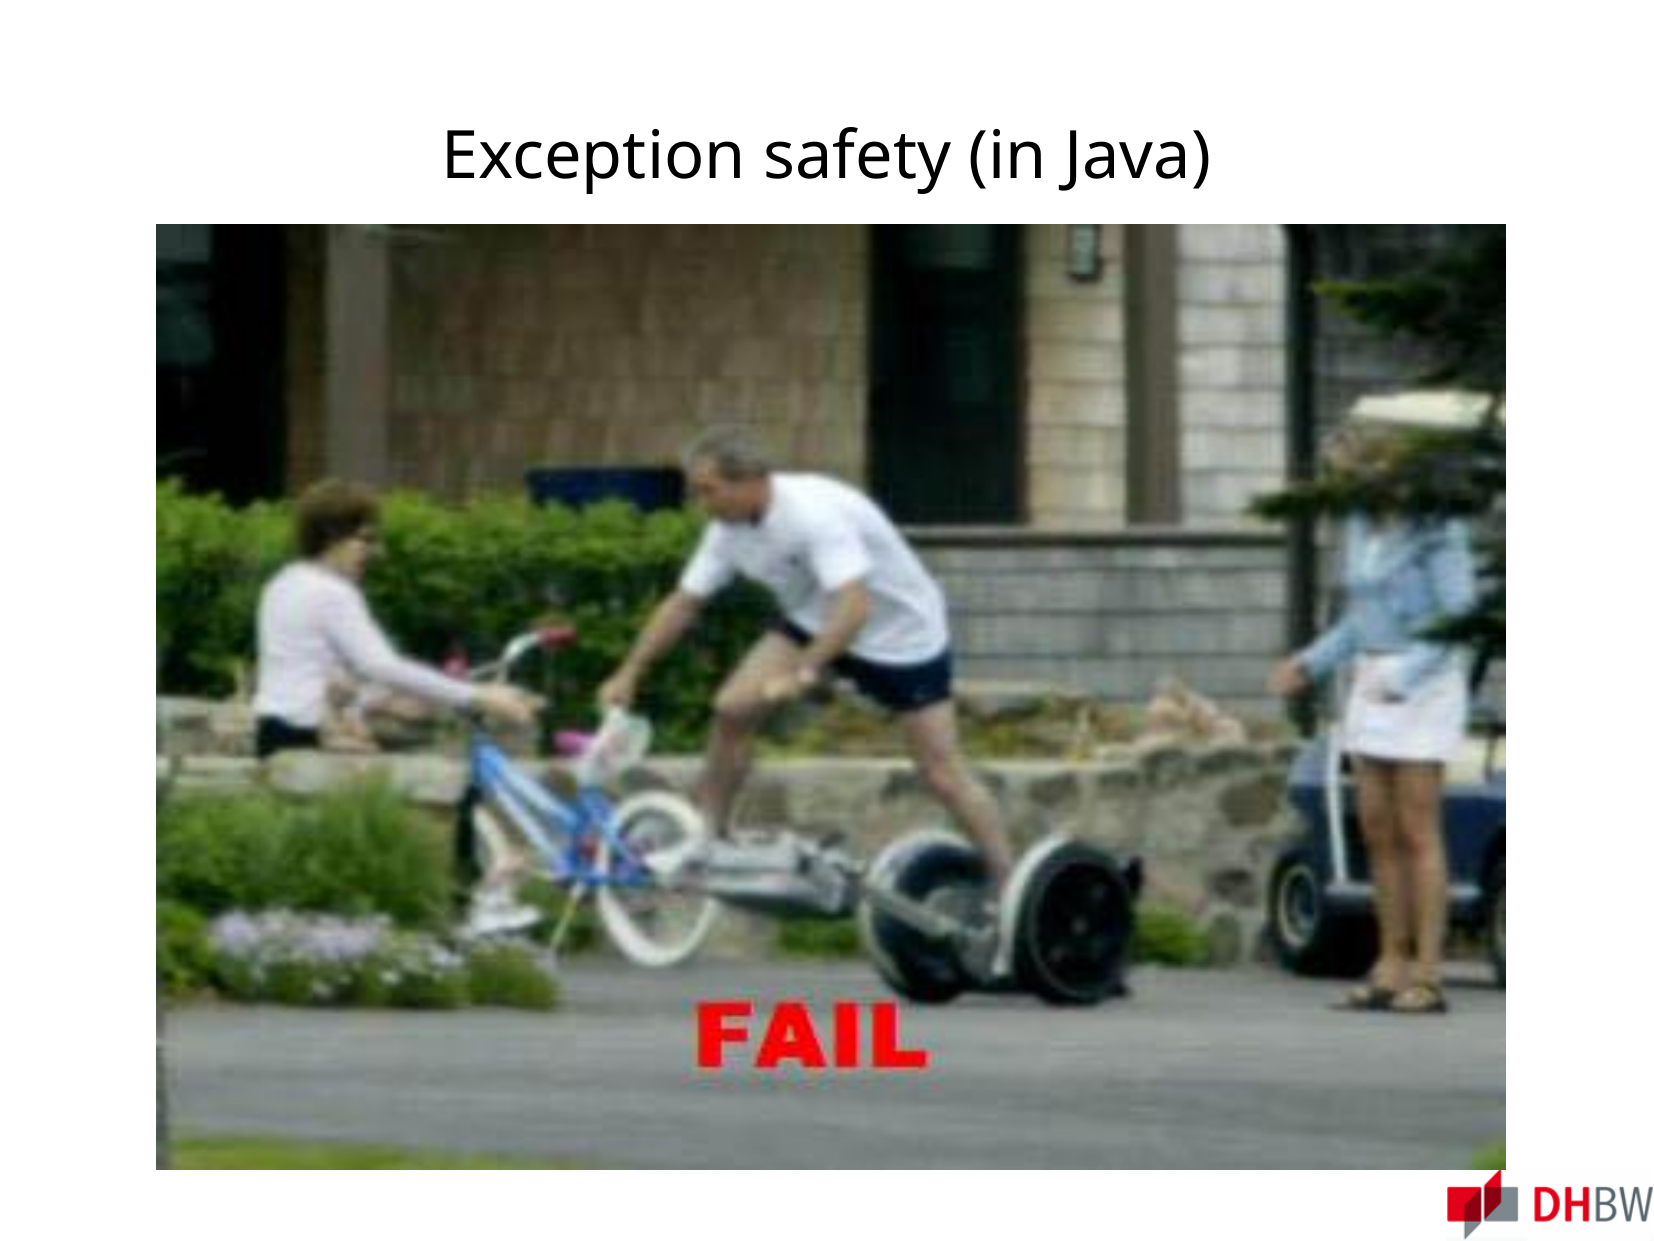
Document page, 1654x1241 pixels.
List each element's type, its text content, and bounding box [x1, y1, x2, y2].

picture [156, 224, 1654, 1241]
title Exception safety (in Java) [82, 56, 1571, 250]
